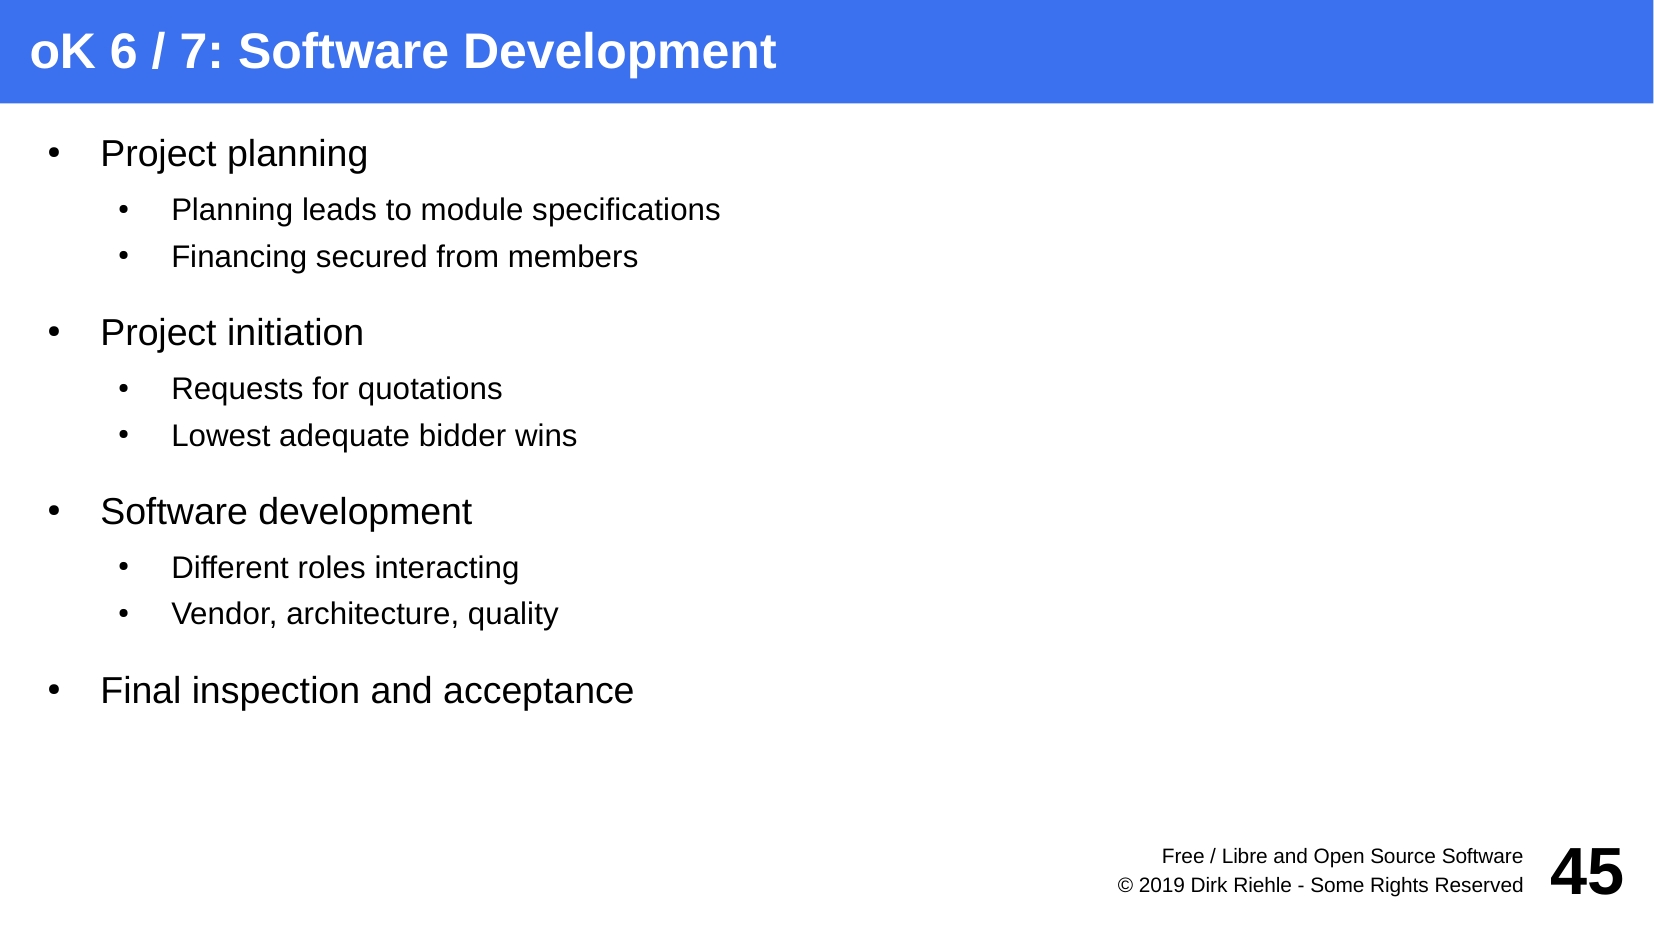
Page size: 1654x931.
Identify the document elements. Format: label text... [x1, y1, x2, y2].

title oK 6 / 7: Software Development [0, 0, 1654, 104]
list Project planning Planning leads to module specifications Financing secured from members Project initiation Requests for quotations Lowest adequate bidder wins Software development Different roles interacting Vendor, architecture, quality Final inspection and acceptance [29, 132, 1625, 813]
